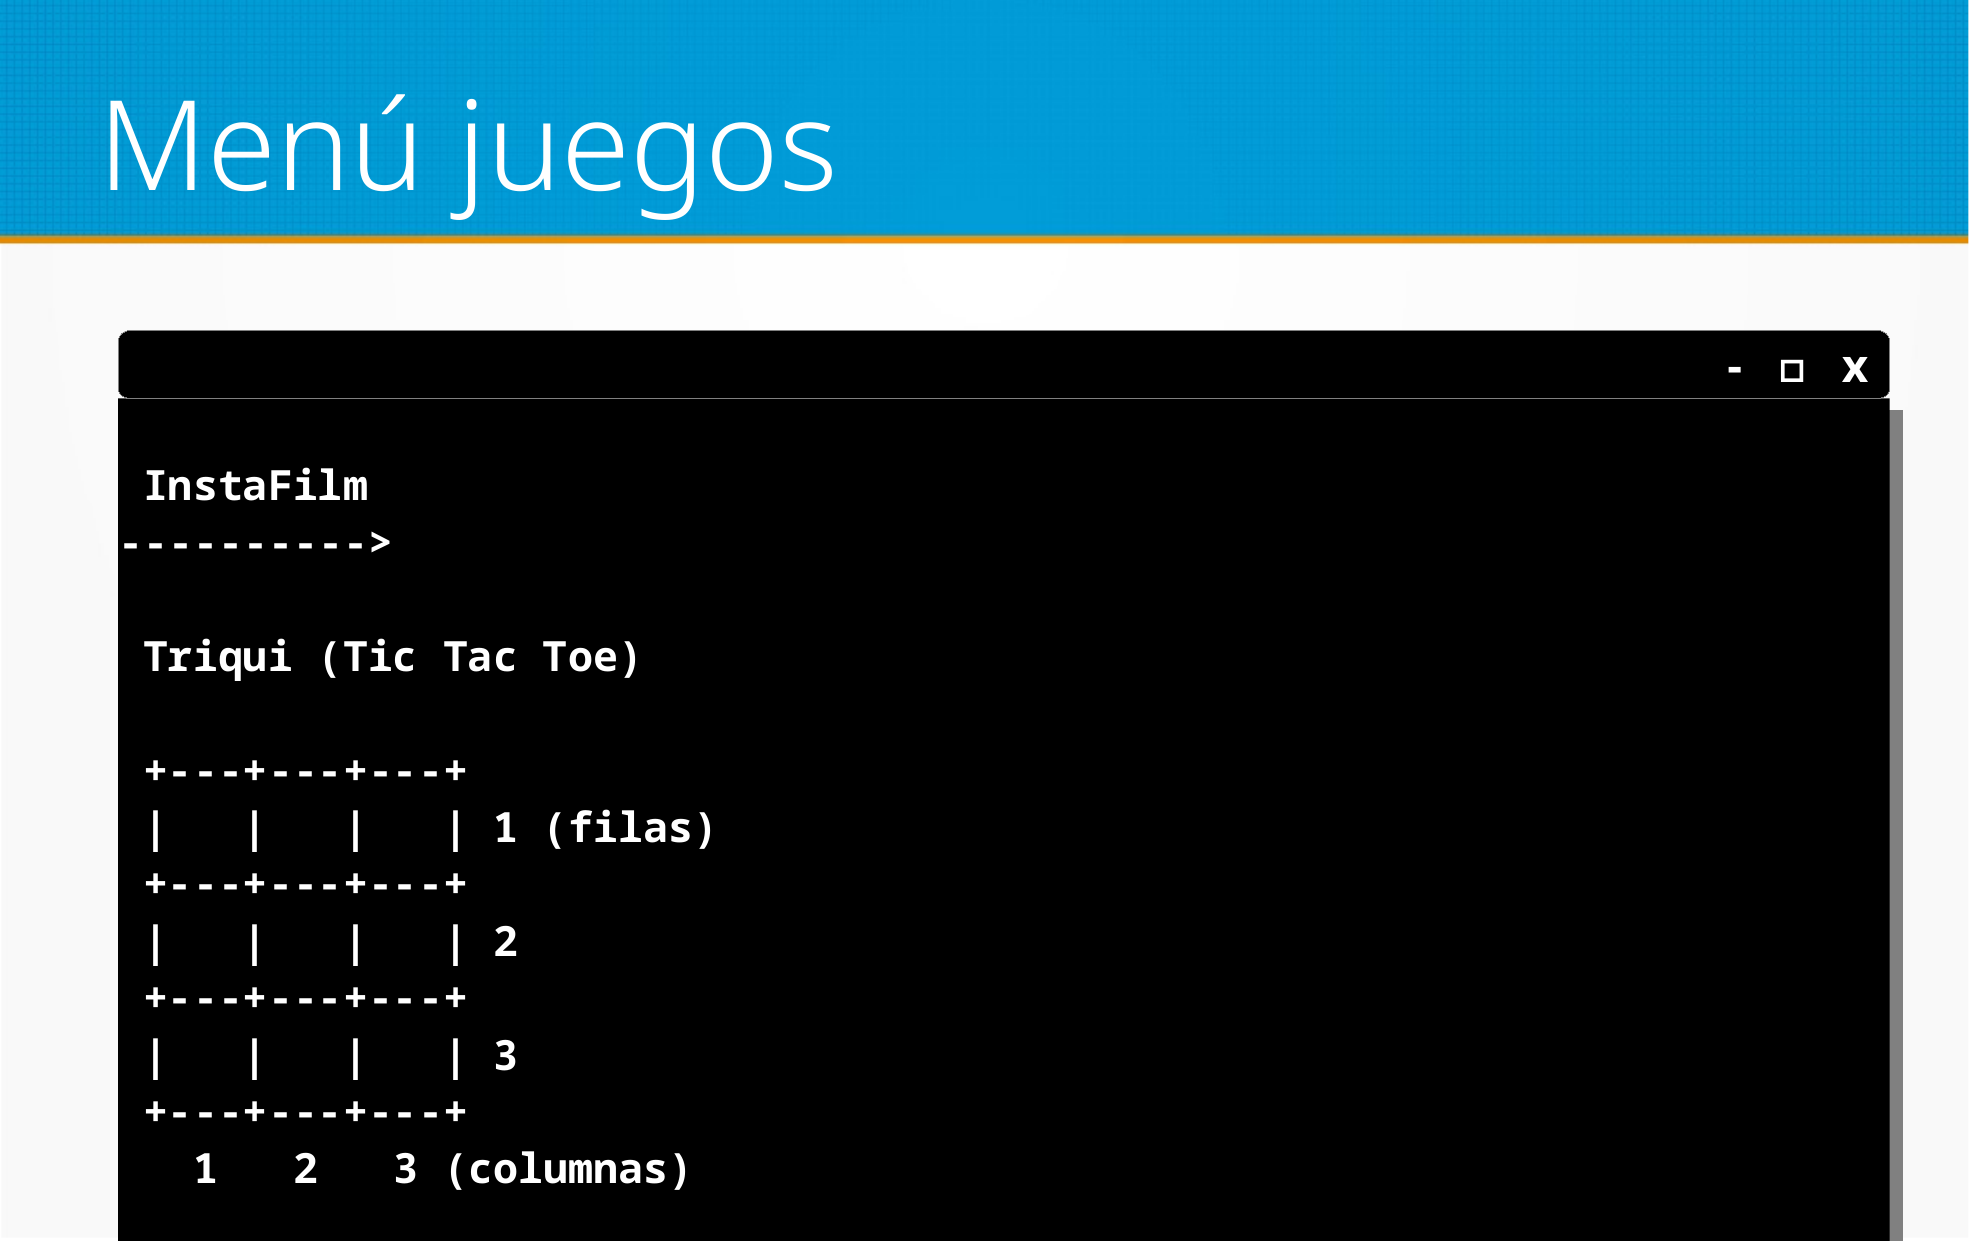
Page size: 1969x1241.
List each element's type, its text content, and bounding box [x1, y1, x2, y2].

title Menú juegos [98, 19, 1870, 227]
text_box InstaFilm ----------> Triqui (Tic Tac Toe) +---+---+---+ | | | | 1 (filas) +---+---+---+ | | | | 2 +---+---+---+ | | | | 3 +---+---+---+ 1 2 3 (columnas) Primer jugador XXXXXX (o) Digita la fila -> 2 Digita la columna -> [118, 398, 1890, 1150]
picture [0, 233, 1969, 1241]
text_box - □ x [118, 330, 1890, 399]
